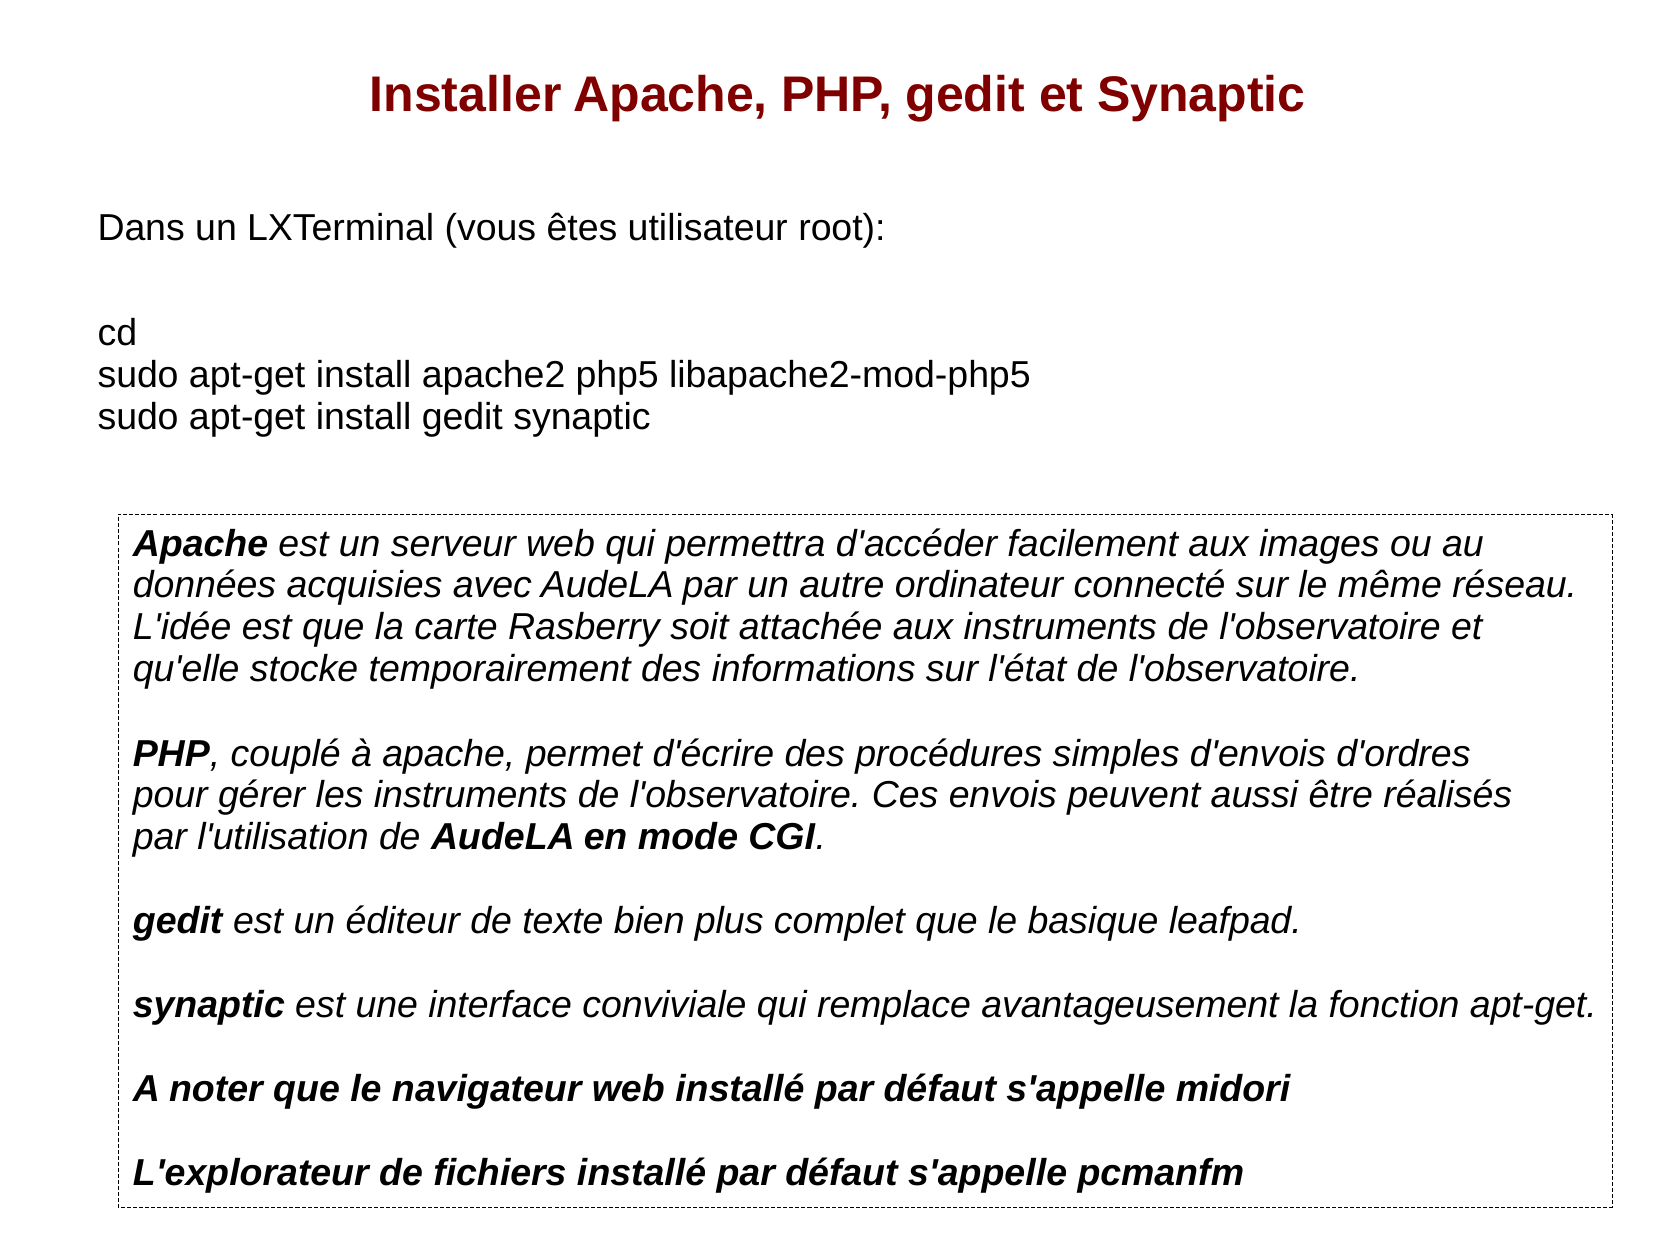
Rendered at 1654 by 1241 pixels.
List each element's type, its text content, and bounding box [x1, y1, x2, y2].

text_box Apache est un serveur web qui permettra d'accéder facilement aux images ou au données acquisies avec AudeLA par un autre ordinateur connecté sur le même réseau. L'idée est que la carte Rasberry soit attachée aux instruments de l'observatoire et qu'elle stocke temporairement des informations sur l'état de l'observatoire. PHP, couplé à apache, permet d'écrire des procédures simples d'envois d'ordres pour gérer les instruments de l'observatoire. Ces envois peuvent aussi être réalisés par l'utilisation de AudeLA en mode CGI. gedit est un éditeur de texte bien plus complet que le basique leafpad. synaptic est une interface conviviale qui remplace avantageusement la fonction apt-get. A noter que le navigateur web installé par défaut s'appelle midori L'explorateur de fichiers installé par défaut s'appelle pcmanfm [118, 514, 1612, 1208]
text_box Installer Apache, PHP, gedit et Synaptic Dans un LXTerminal (vous êtes utilisateur root): cd sudo apt-get install apache2 php5 libapache2-mod-php5 sudo apt-get install gedit synaptic [82, 59, 1594, 446]
